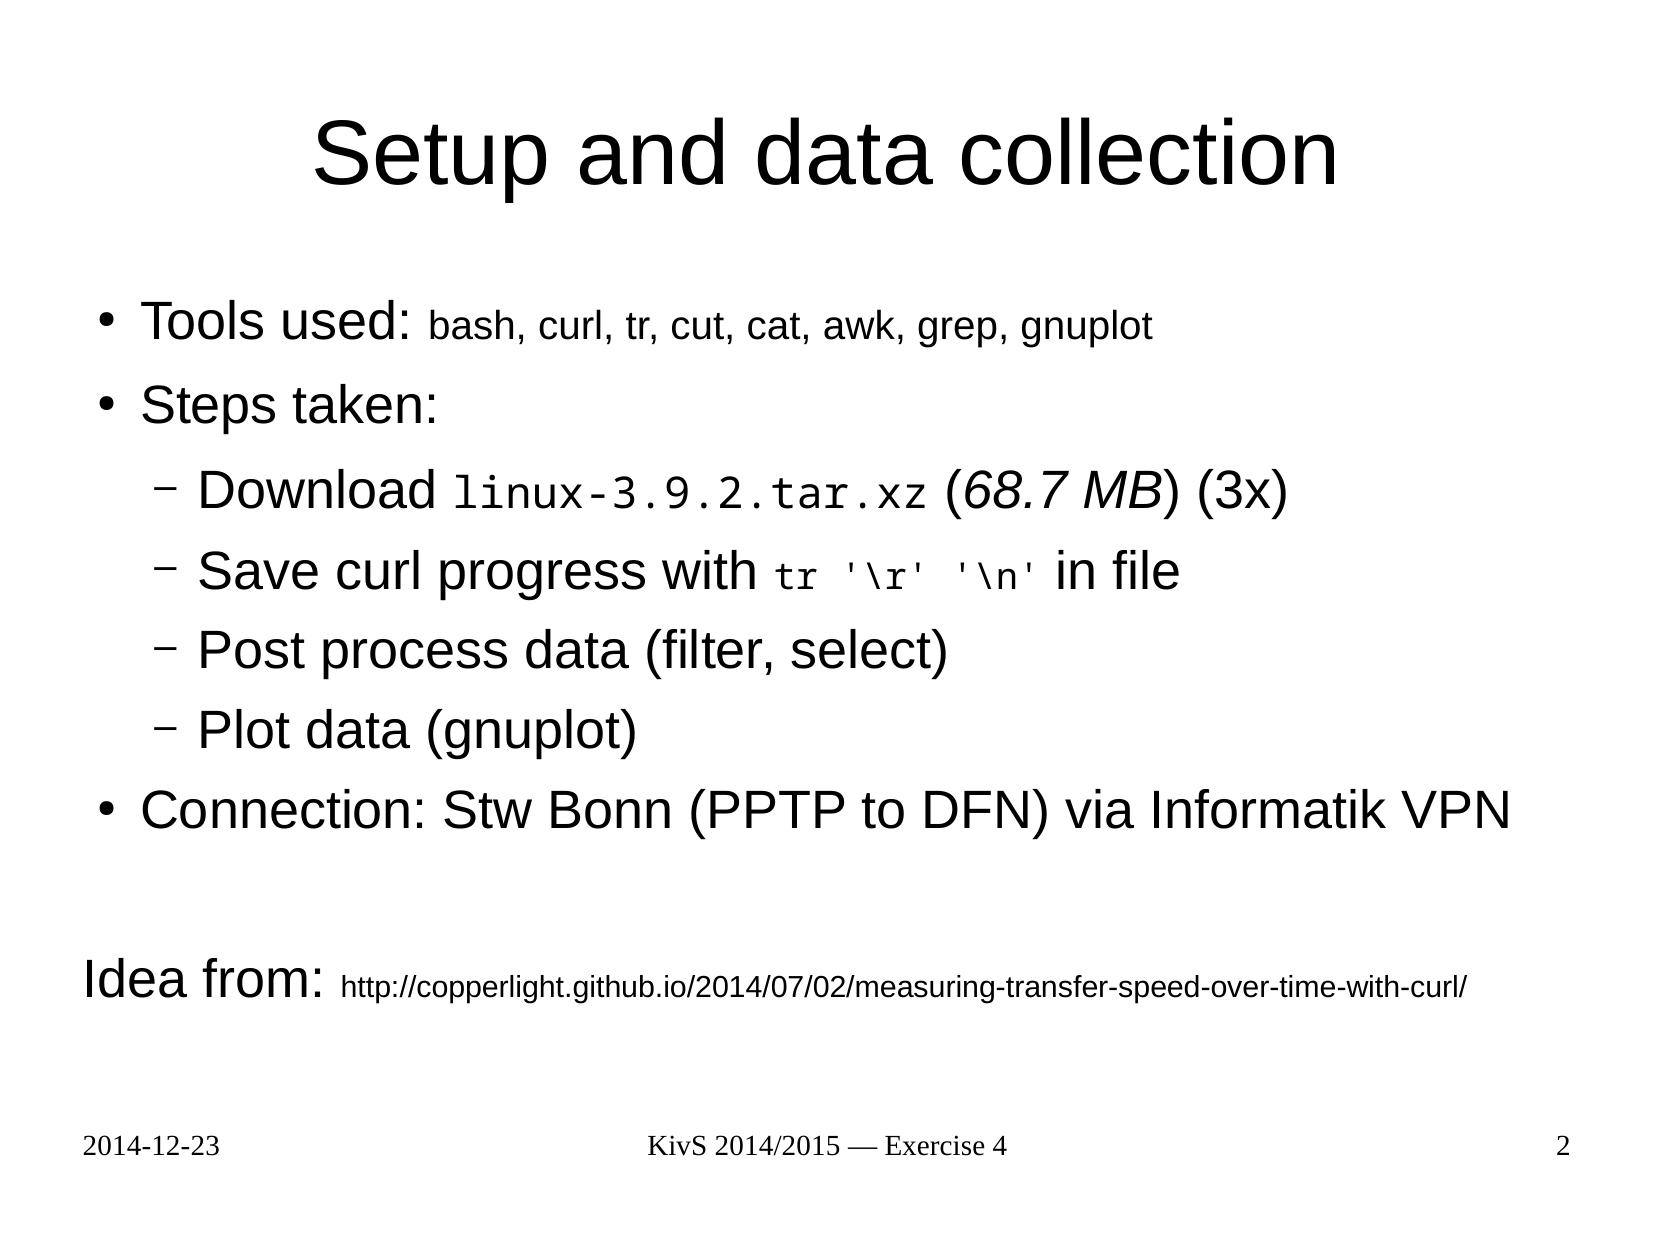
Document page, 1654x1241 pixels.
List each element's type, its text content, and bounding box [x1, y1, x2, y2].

title Setup and data collection [82, 49, 1571, 257]
list Tools used: bash, curl, tr, cut, cat, awk, grep, gnuplot Steps taken: Download linux-3.9.2.tar.xz (68.7 MB) (3x) Save curl progress with tr '\r' '\n' in file Post process data (filter, select) Plot data (gnuplot) Connection: Stw Bonn (PPTP to DFN) via Informatik VPN Idea from: http://copperlight.github.io/2014/07/02/measuring-transfer-speed-over-time-with-curl/ [82, 290, 1571, 1010]
